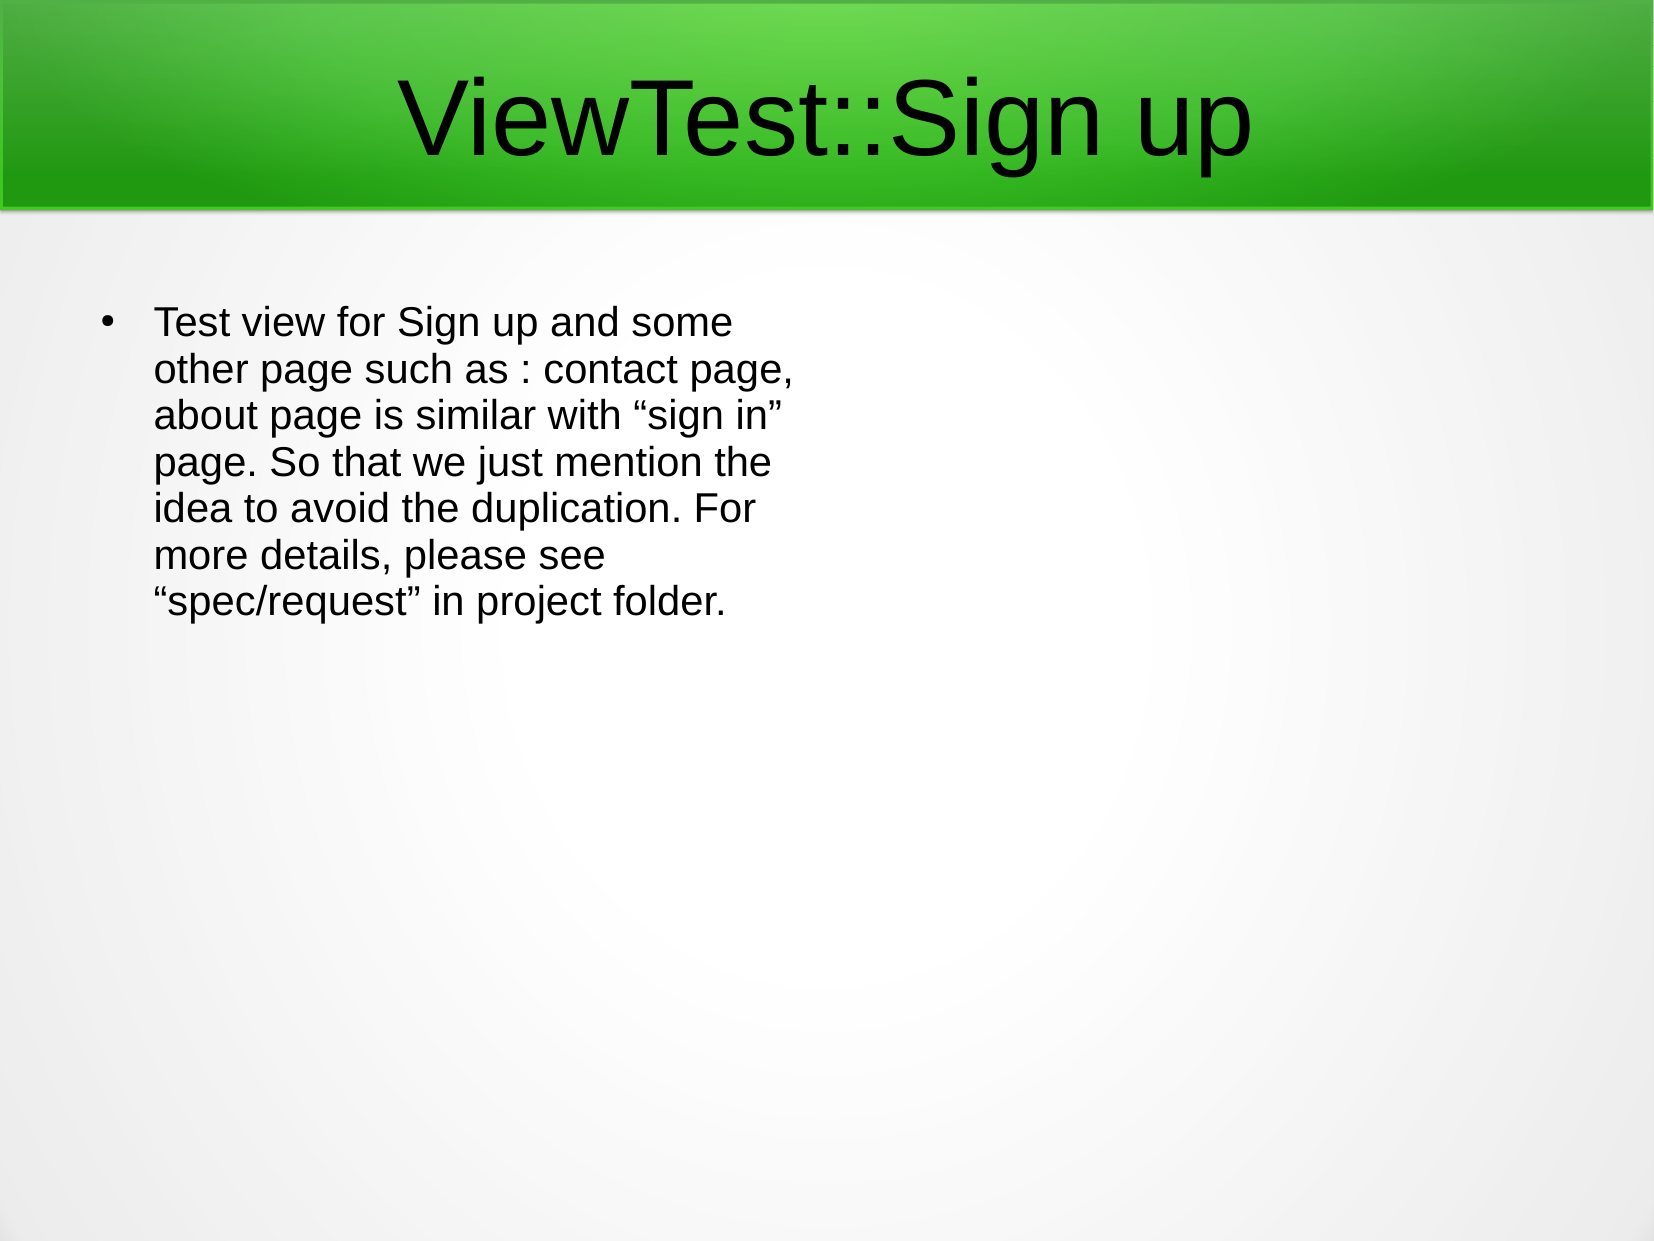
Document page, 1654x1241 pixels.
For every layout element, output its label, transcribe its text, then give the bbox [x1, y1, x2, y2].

title ViewTest::Sign up [82, 47, 1571, 189]
list Test view for Sign up and some other page such as : contact page, about page is similar with “sign in” page. So that we just mention the idea to avoid the duplication. For more details, please see “spec/request” in project folder. [82, 299, 809, 1019]
